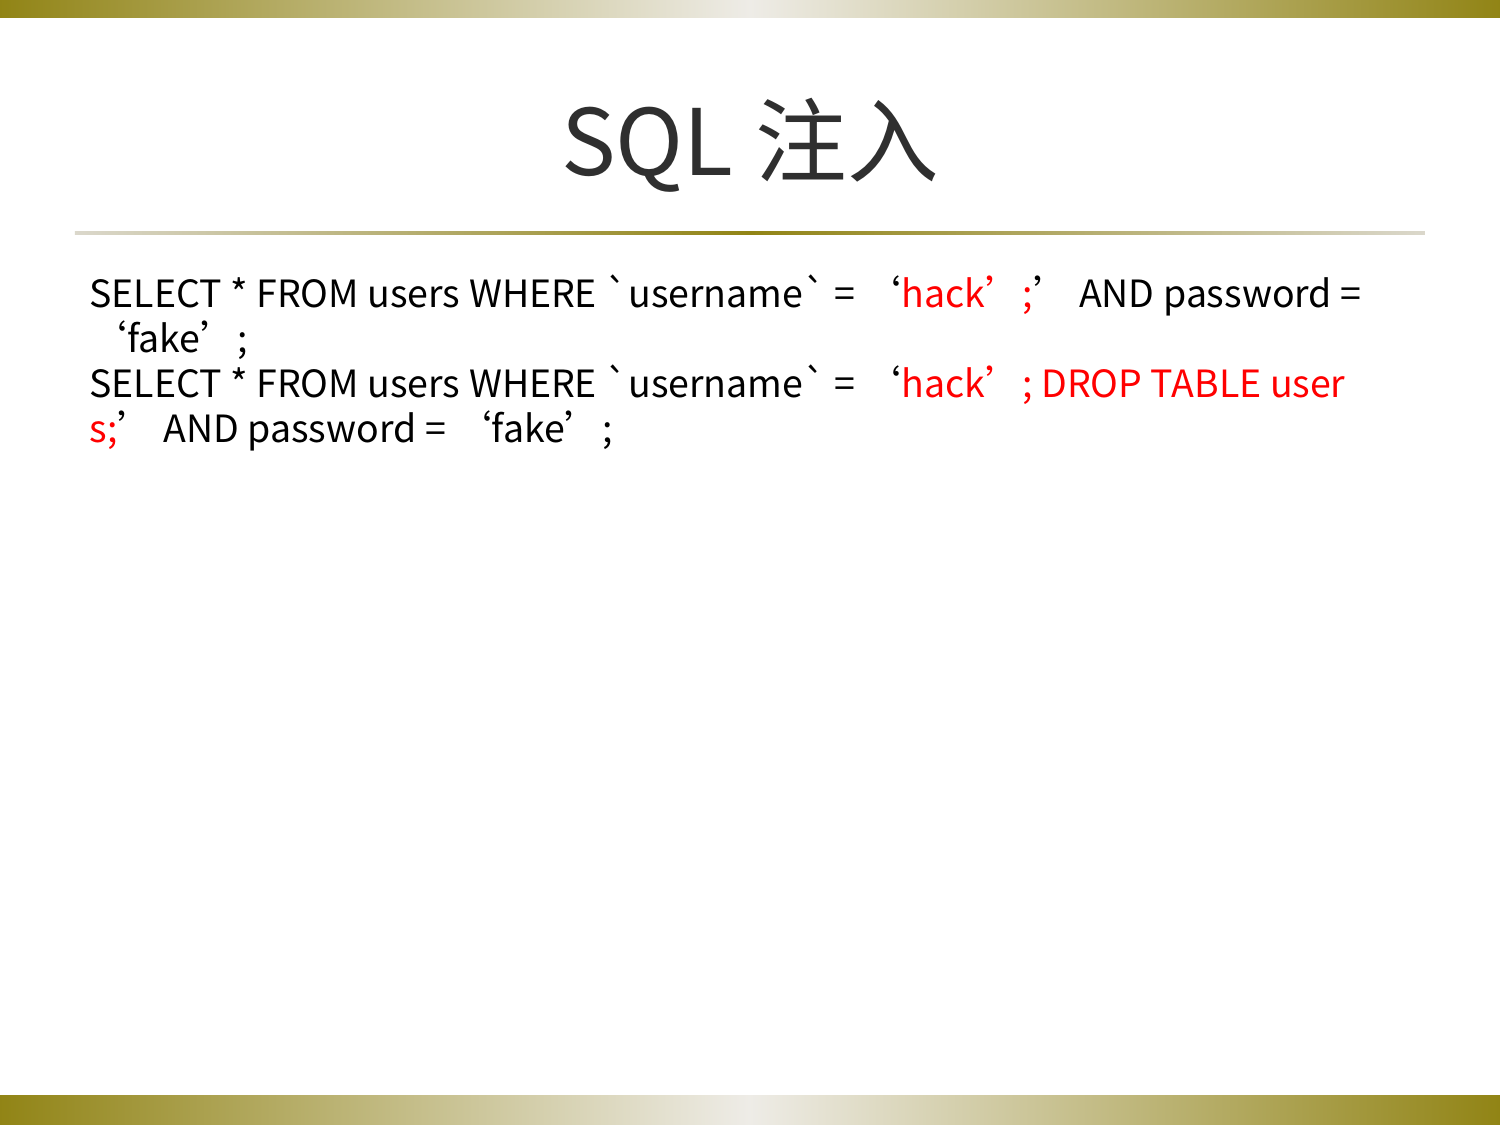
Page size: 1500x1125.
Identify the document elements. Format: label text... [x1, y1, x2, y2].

list SELECT * FROM users WHERE `username` = ‘hack’;’ AND password = ‘fake’; SELECT * FROM users WHERE `username` = ‘hack’; DROP TABLE users;’ AND password = ‘fake’; [75, 262, 1425, 1032]
title SQL注入 [75, 45, 1425, 233]
